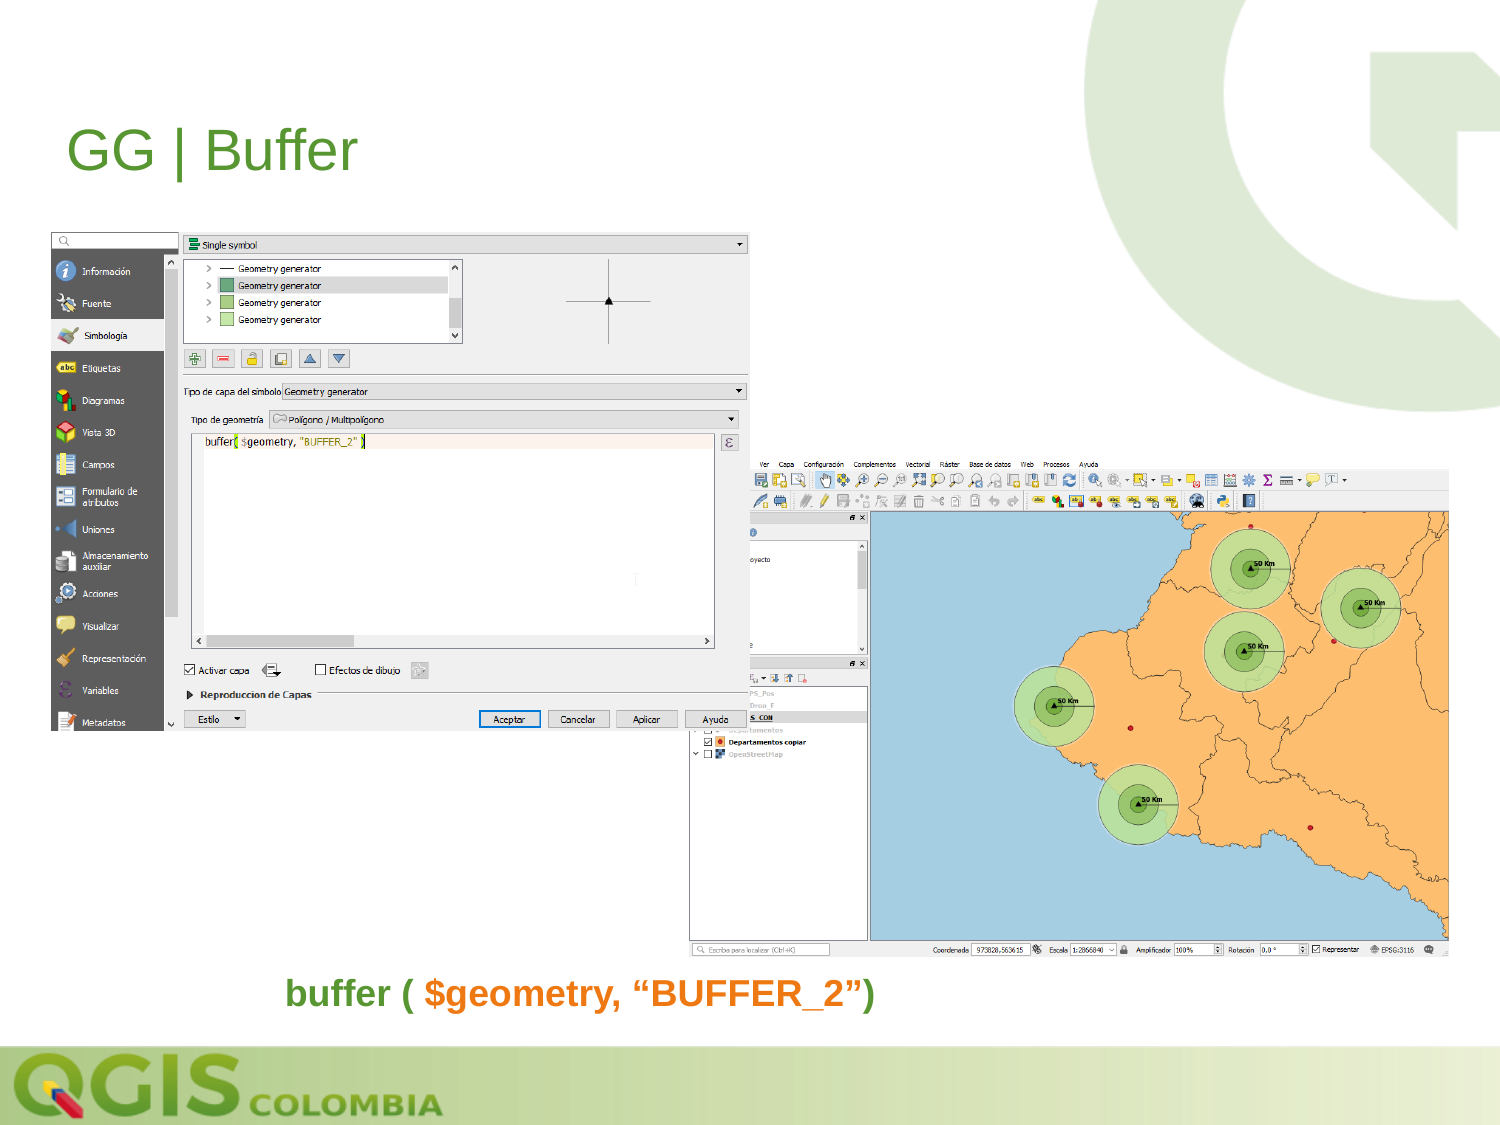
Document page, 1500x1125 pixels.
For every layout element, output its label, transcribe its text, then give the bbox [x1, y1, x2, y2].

title GG | Buffer [51, 97, 1449, 223]
picture [0, 0, 1500, 1125]
list buffer ( $geometry, “BUFFER_2”) [51, 946, 1110, 1025]
